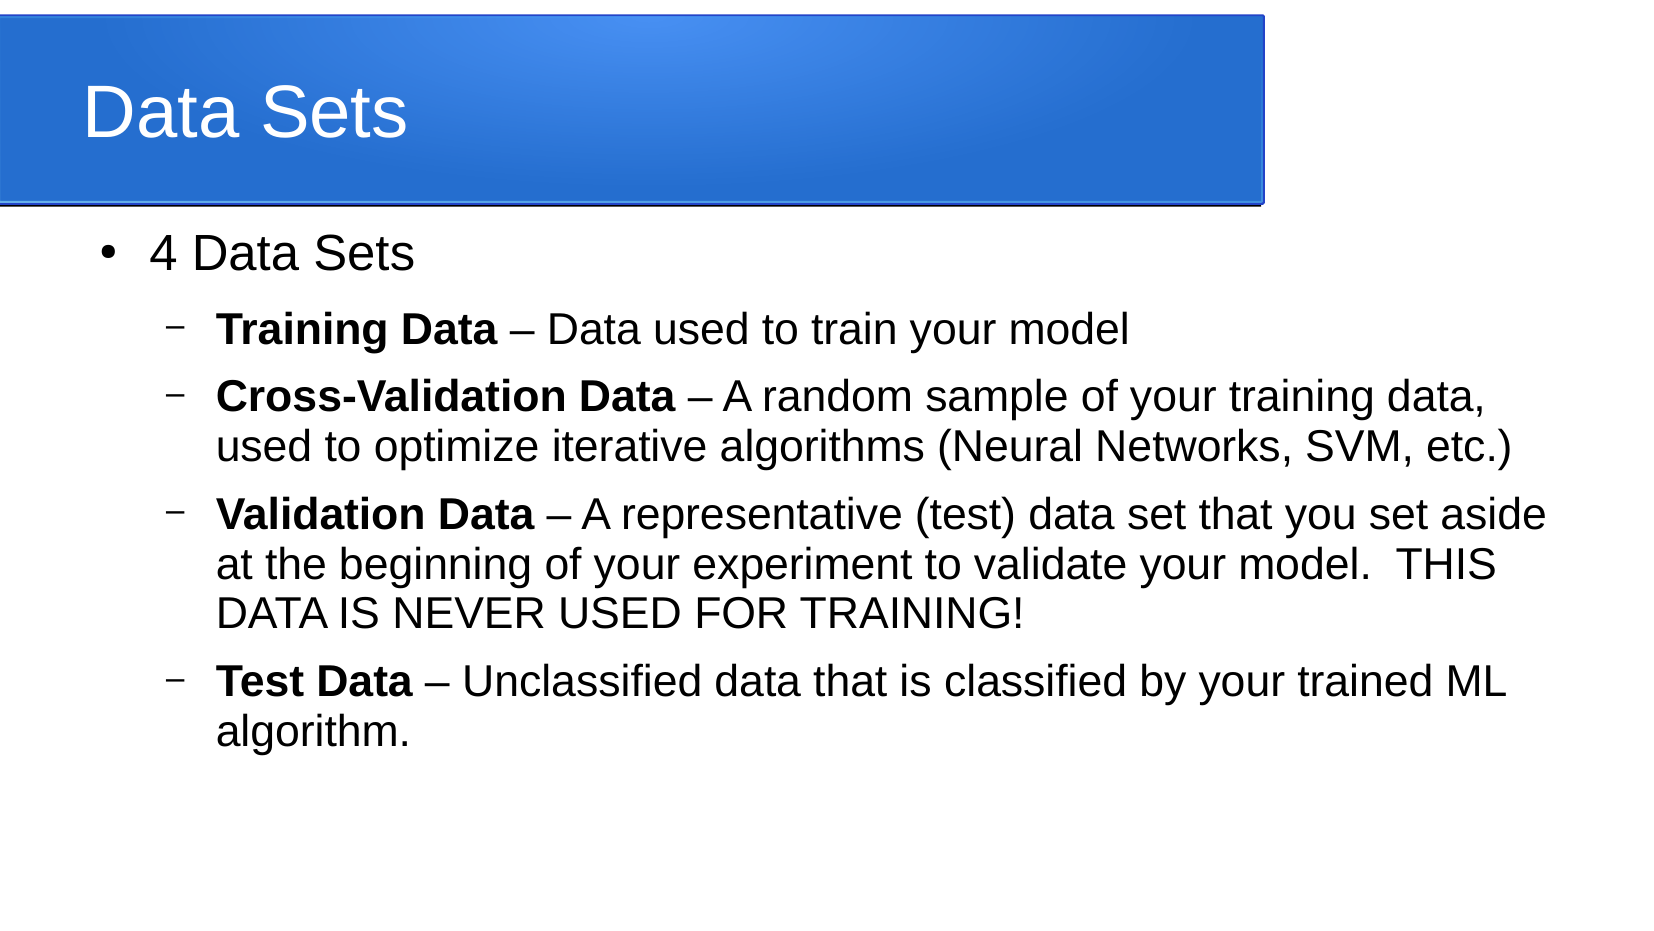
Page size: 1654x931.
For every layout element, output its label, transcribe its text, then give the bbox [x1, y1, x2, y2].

title Data Sets [82, 35, 1235, 189]
list 4 Data Sets Training Data – Data used to train your model Cross-Validation Data – A random sample of your training data, used to optimize iterative algorithms (Neural Networks, SVM, etc.) Validation Data – A representative (test) data set that you set aside at the beginning of your experiment to validate your model. THIS DATA IS NEVER USED FOR TRAINING! Test Data – Unclassified data that is classified by your trained ML algorithm. [82, 224, 1571, 764]
